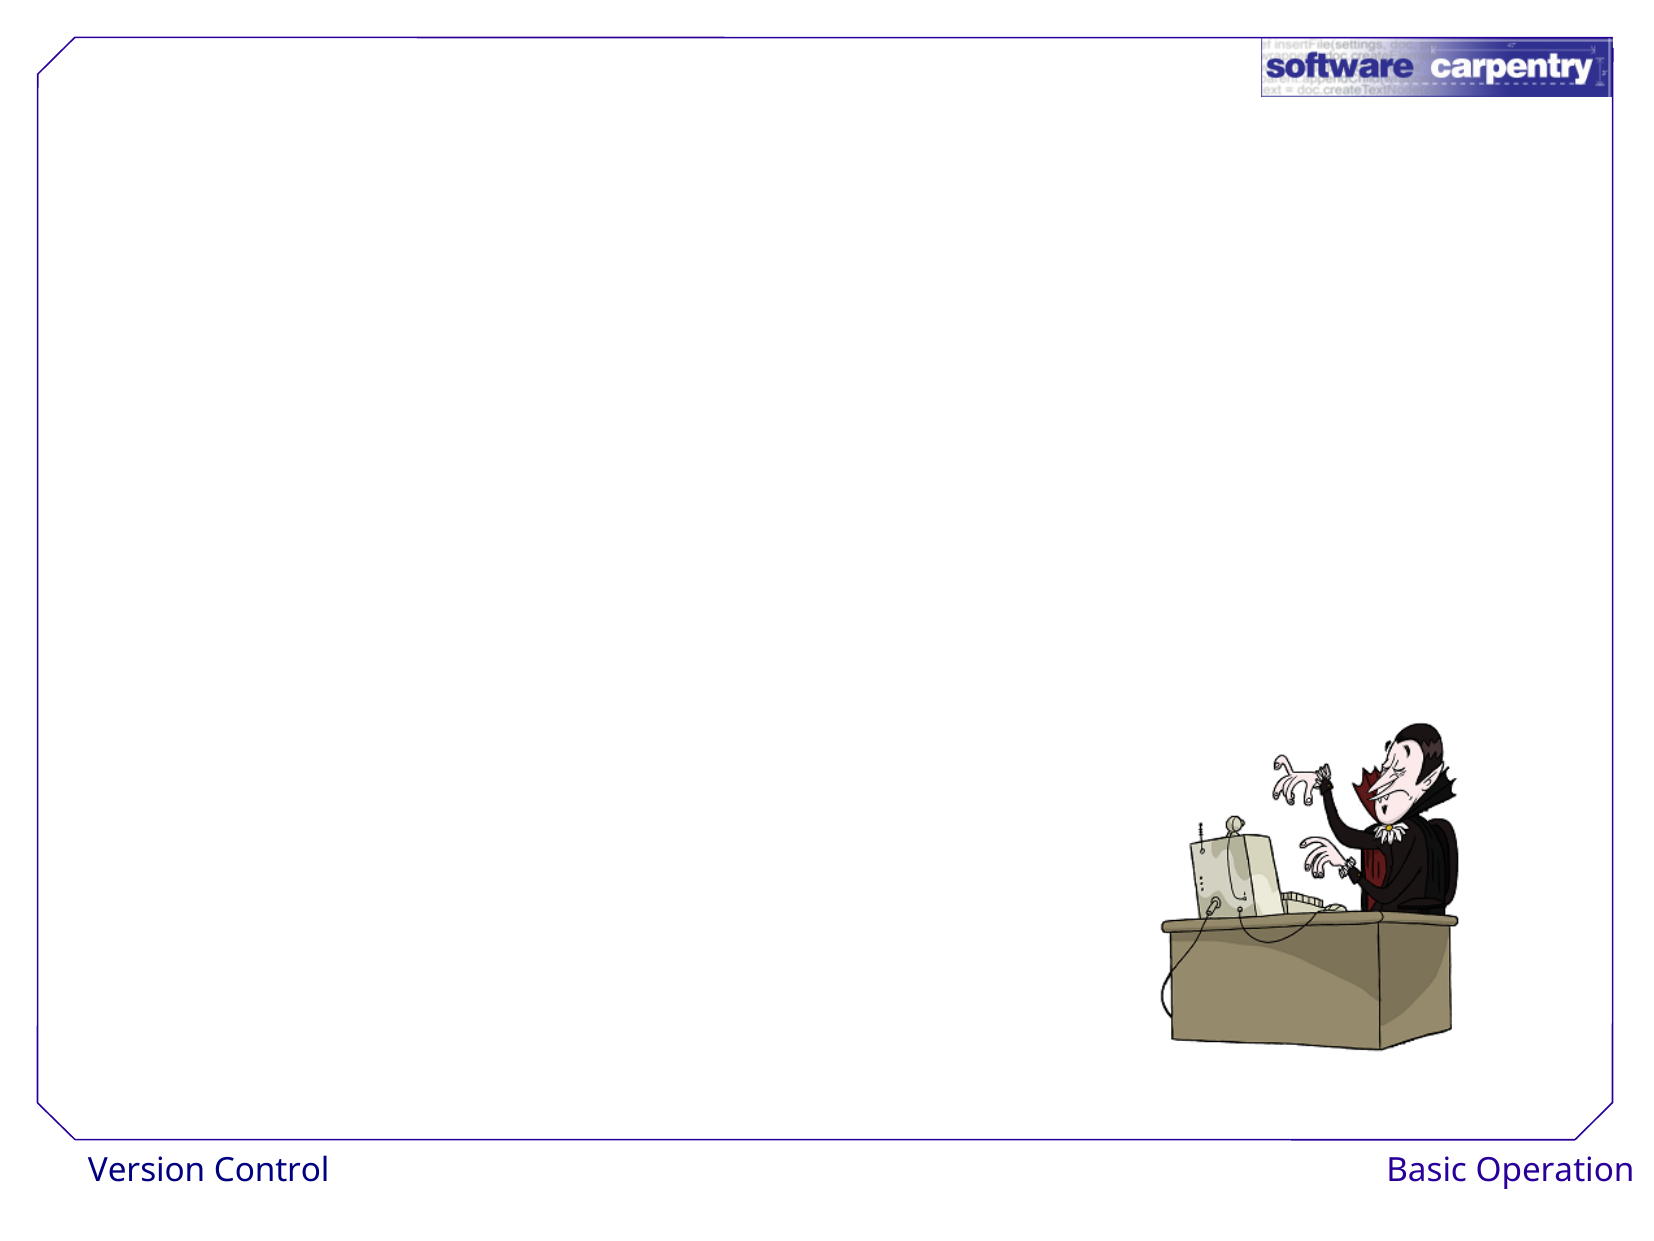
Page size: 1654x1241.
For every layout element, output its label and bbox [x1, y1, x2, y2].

picture [1148, 695, 1474, 1067]
picture [1261, 39, 1613, 97]
